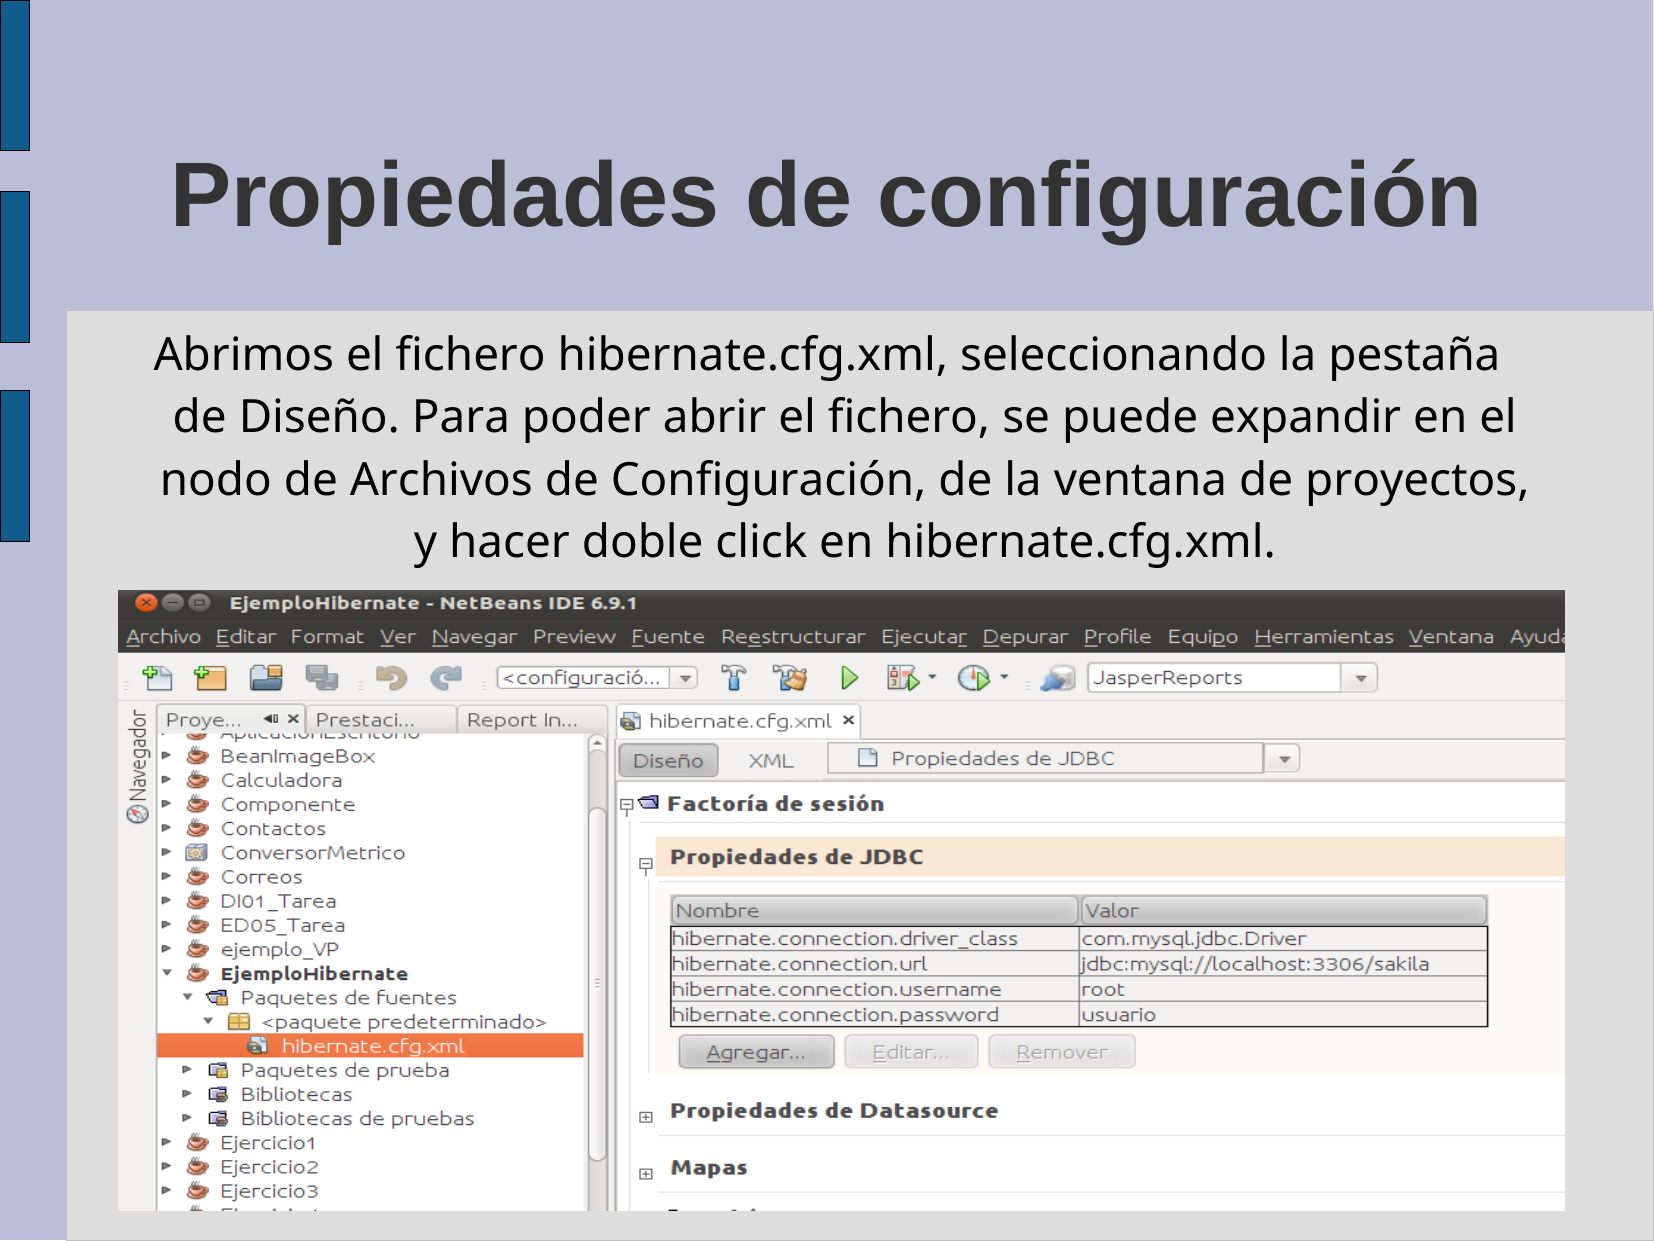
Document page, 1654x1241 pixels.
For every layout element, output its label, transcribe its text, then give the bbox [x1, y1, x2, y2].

title Propiedades de configuración [121, 98, 1534, 291]
picture [118, 590, 1565, 1211]
subtitle Abrimos el fichero hibernate.cfg.xml, seleccionando la pestaña de Diseño. Para poder abrir el fichero, se puede expandir en el nodo de Archivos de Configuración, de la ventana de proyectos, y hacer doble click en hibernate.cfg.xml. [121, 318, 1534, 590]
